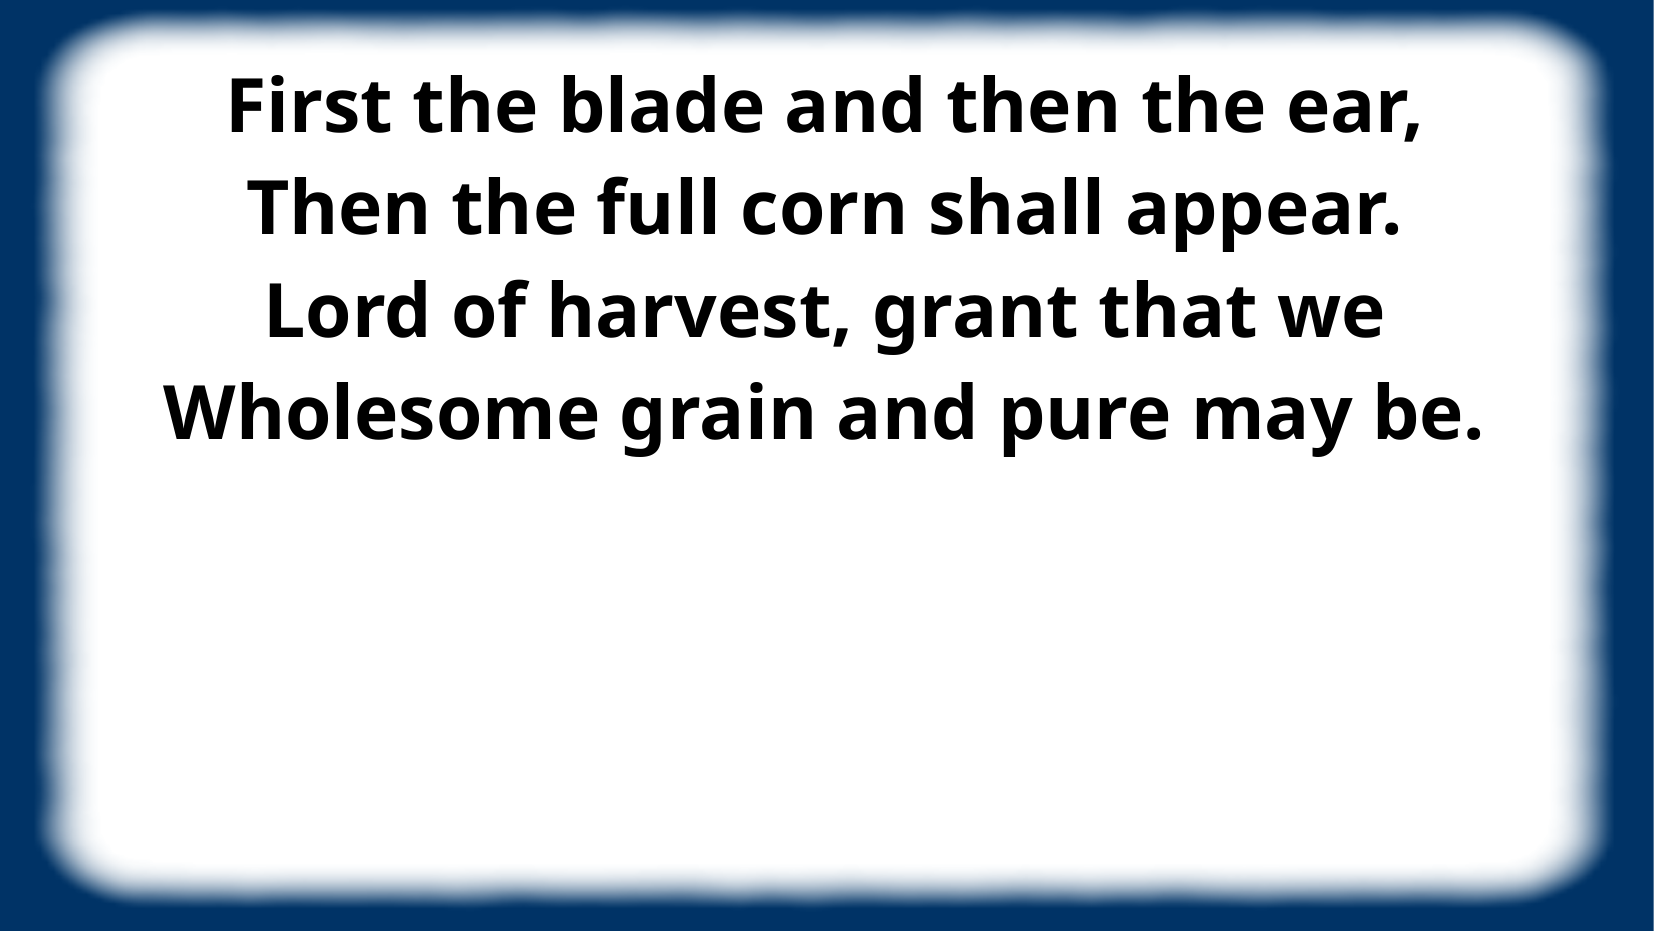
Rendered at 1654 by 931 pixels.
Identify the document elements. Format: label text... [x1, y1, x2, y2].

picture [0, 0, 1654, 931]
text_box First the blade and then the ear, Then the full corn shall appear. Lord of harvest, grant that we Wholesome grain and pure may be. [105, 45, 1546, 460]
